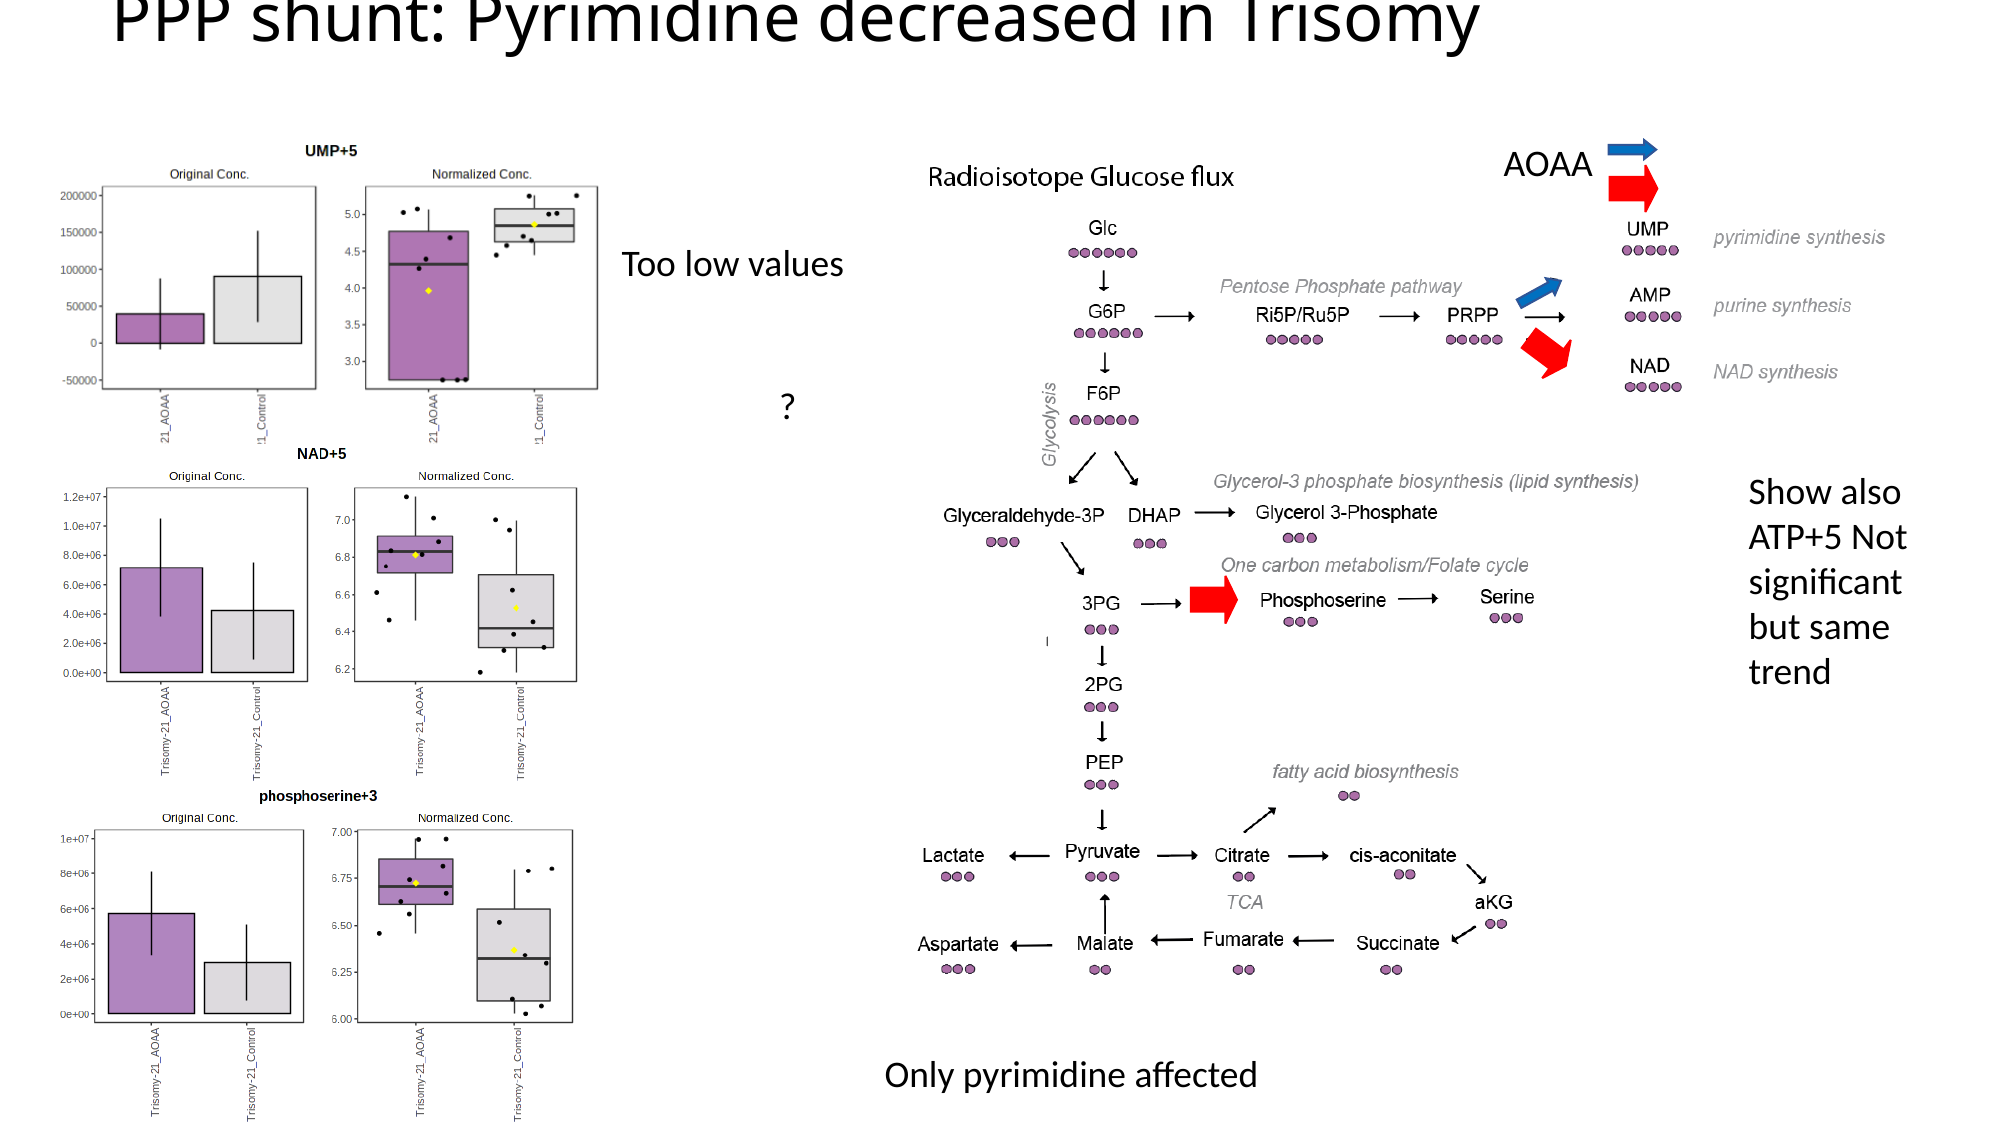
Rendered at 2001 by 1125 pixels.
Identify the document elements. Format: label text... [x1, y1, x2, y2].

picture [56, 786, 579, 1125]
text_box ? [764, 374, 812, 435]
text_box [1516, 278, 1561, 308]
text_box Show also ATP+5 Not significant but same trend [1733, 459, 1944, 700]
picture [890, 143, 1982, 1013]
text_box [1609, 165, 1658, 213]
text_box Only pyrimidine affected [869, 1042, 1274, 1103]
text_box [1608, 140, 1657, 160]
title PPP shunt: Pyrimidine decreased in Trisomy [96, 0, 1822, 195]
text_box [1521, 328, 1571, 379]
text_box [1190, 575, 1237, 624]
text_box AOAA [1488, 131, 1608, 192]
picture [56, 141, 605, 784]
text_box Too low values [606, 231, 860, 292]
